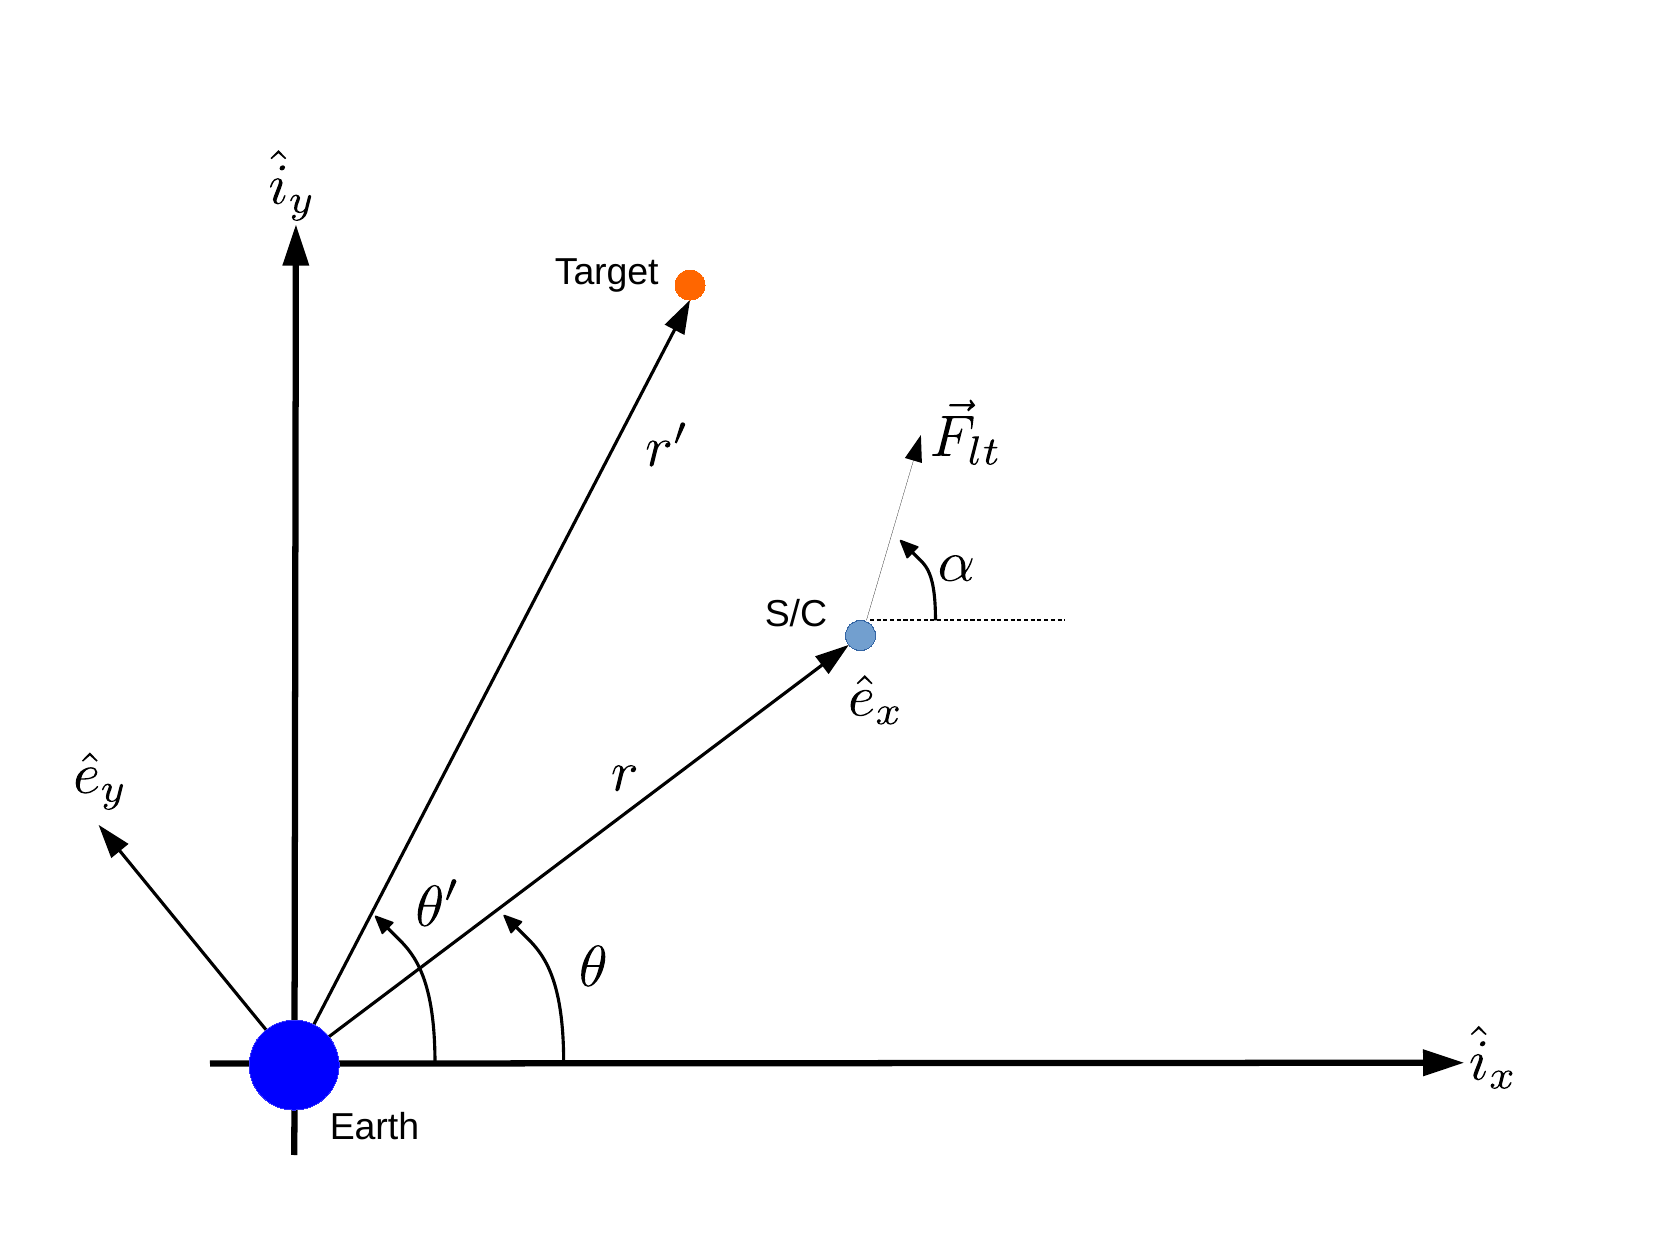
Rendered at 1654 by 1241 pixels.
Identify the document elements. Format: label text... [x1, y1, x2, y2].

text_box Target [540, 243, 706, 301]
text_box [937, 555, 976, 582]
text_box [610, 765, 639, 792]
text_box [263, 150, 314, 221]
text_box [578, 945, 608, 987]
text_box [847, 675, 902, 725]
text_box [930, 399, 1000, 466]
text_box S/C [750, 585, 856, 642]
text_box [249, 1020, 340, 1111]
text_box [1464, 1025, 1516, 1089]
text_box [73, 752, 126, 811]
text_box Earth [315, 1098, 435, 1156]
text_box [847, 620, 876, 651]
text_box [645, 422, 687, 467]
text_box [415, 879, 458, 927]
